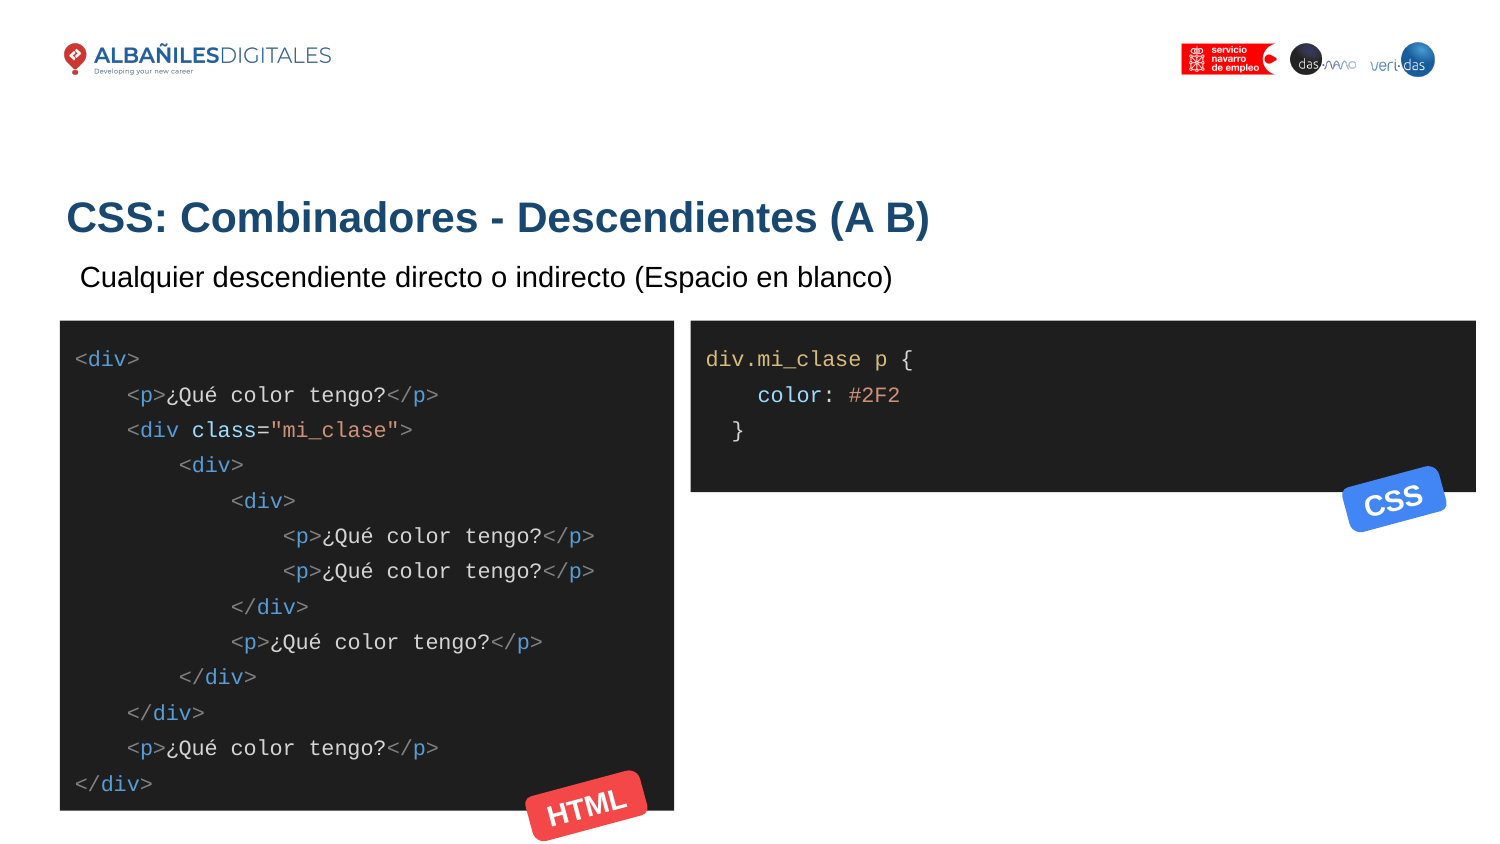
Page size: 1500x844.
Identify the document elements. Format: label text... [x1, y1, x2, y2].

text_box HTML [525, 770, 648, 842]
picture [1181, 43, 1277, 75]
picture [1370, 42, 1435, 77]
picture [1290, 43, 1356, 75]
text_box CSS [1342, 466, 1447, 533]
text_box Cualquier descendiente directo o indirecto (Espacio en blanco) [64, 243, 1472, 344]
text_box CSS: Combinadores - Descendientes (A B) [66, 179, 1006, 241]
text_box <div> <p>¿Qué color tengo?</p> <div class="mi_clase"> <div> <div> <p>¿Qué color tengo?</p> <p>¿Qué color tengo?</p> </div> <p>¿Qué color tengo?</p> </div> </div> <p>¿Qué color tengo?</p> </div> [59, 320, 675, 811]
picture [64, 43, 332, 75]
text_box div.mi_clase p { color: #2F2 } [690, 320, 1476, 493]
